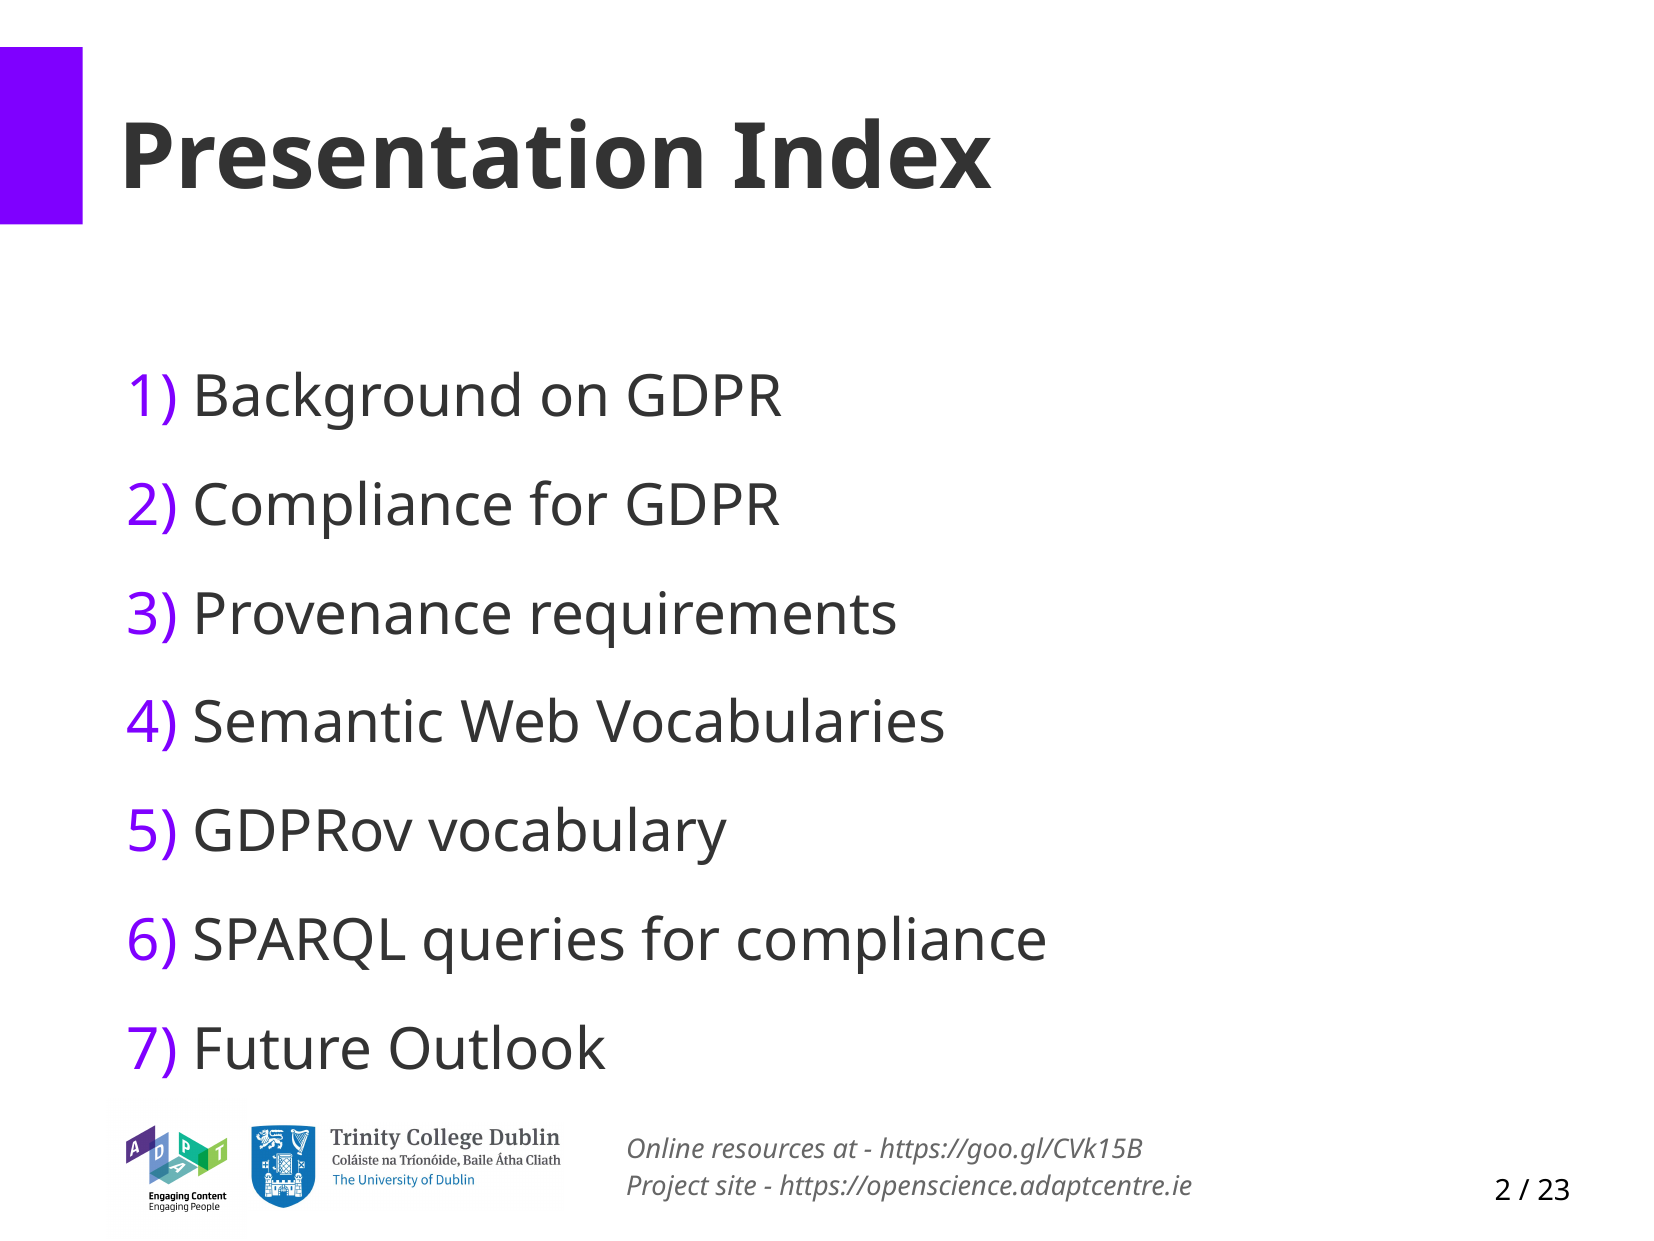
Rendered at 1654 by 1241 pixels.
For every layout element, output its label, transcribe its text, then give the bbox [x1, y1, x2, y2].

picture [248, 1122, 564, 1211]
picture [106, 1098, 247, 1239]
list Background on GDPR Compliance for GDPR Provenance requirements Semantic Web Vocabularies GDPRov vocabulary SPARQL queries for compliance Future Outlook [118, 354, 1536, 1074]
title Presentation Index [118, 49, 1571, 257]
